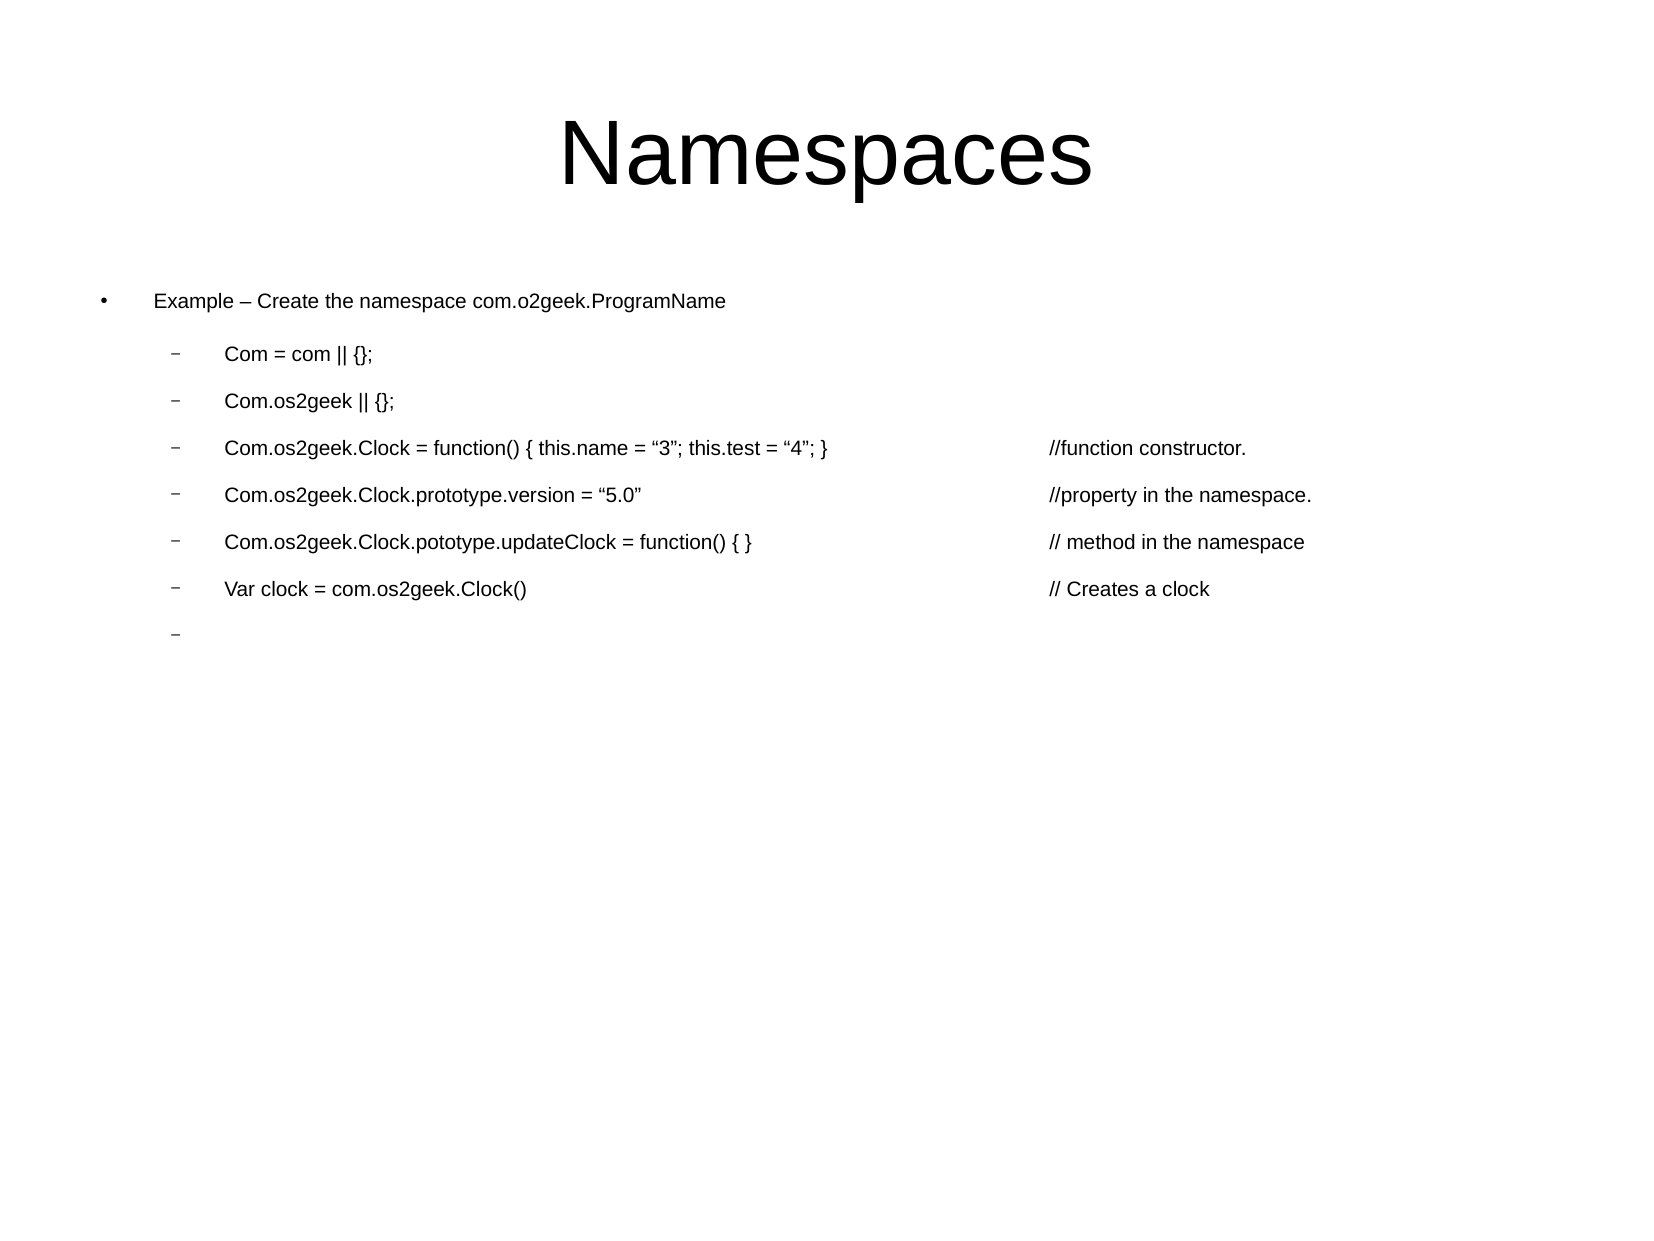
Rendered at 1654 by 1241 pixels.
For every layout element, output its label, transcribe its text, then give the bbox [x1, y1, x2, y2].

title Namespaces [82, 49, 1571, 257]
list Example – Create the namespace com.o2geek.ProgramName Com = com || {}; Com.os2geek || {}; Com.os2geek.Clock = function() { this.name = “3”; this.test = “4”; } //function constructor. Com.os2geek.Clock.prototype.version = “5.0” //property in the namespace. Com.os2geek.Clock.pototype.updateClock = function() { } // method in the namespace Var clock = com.os2geek.Clock() // Creates a clock [82, 290, 1571, 1010]
